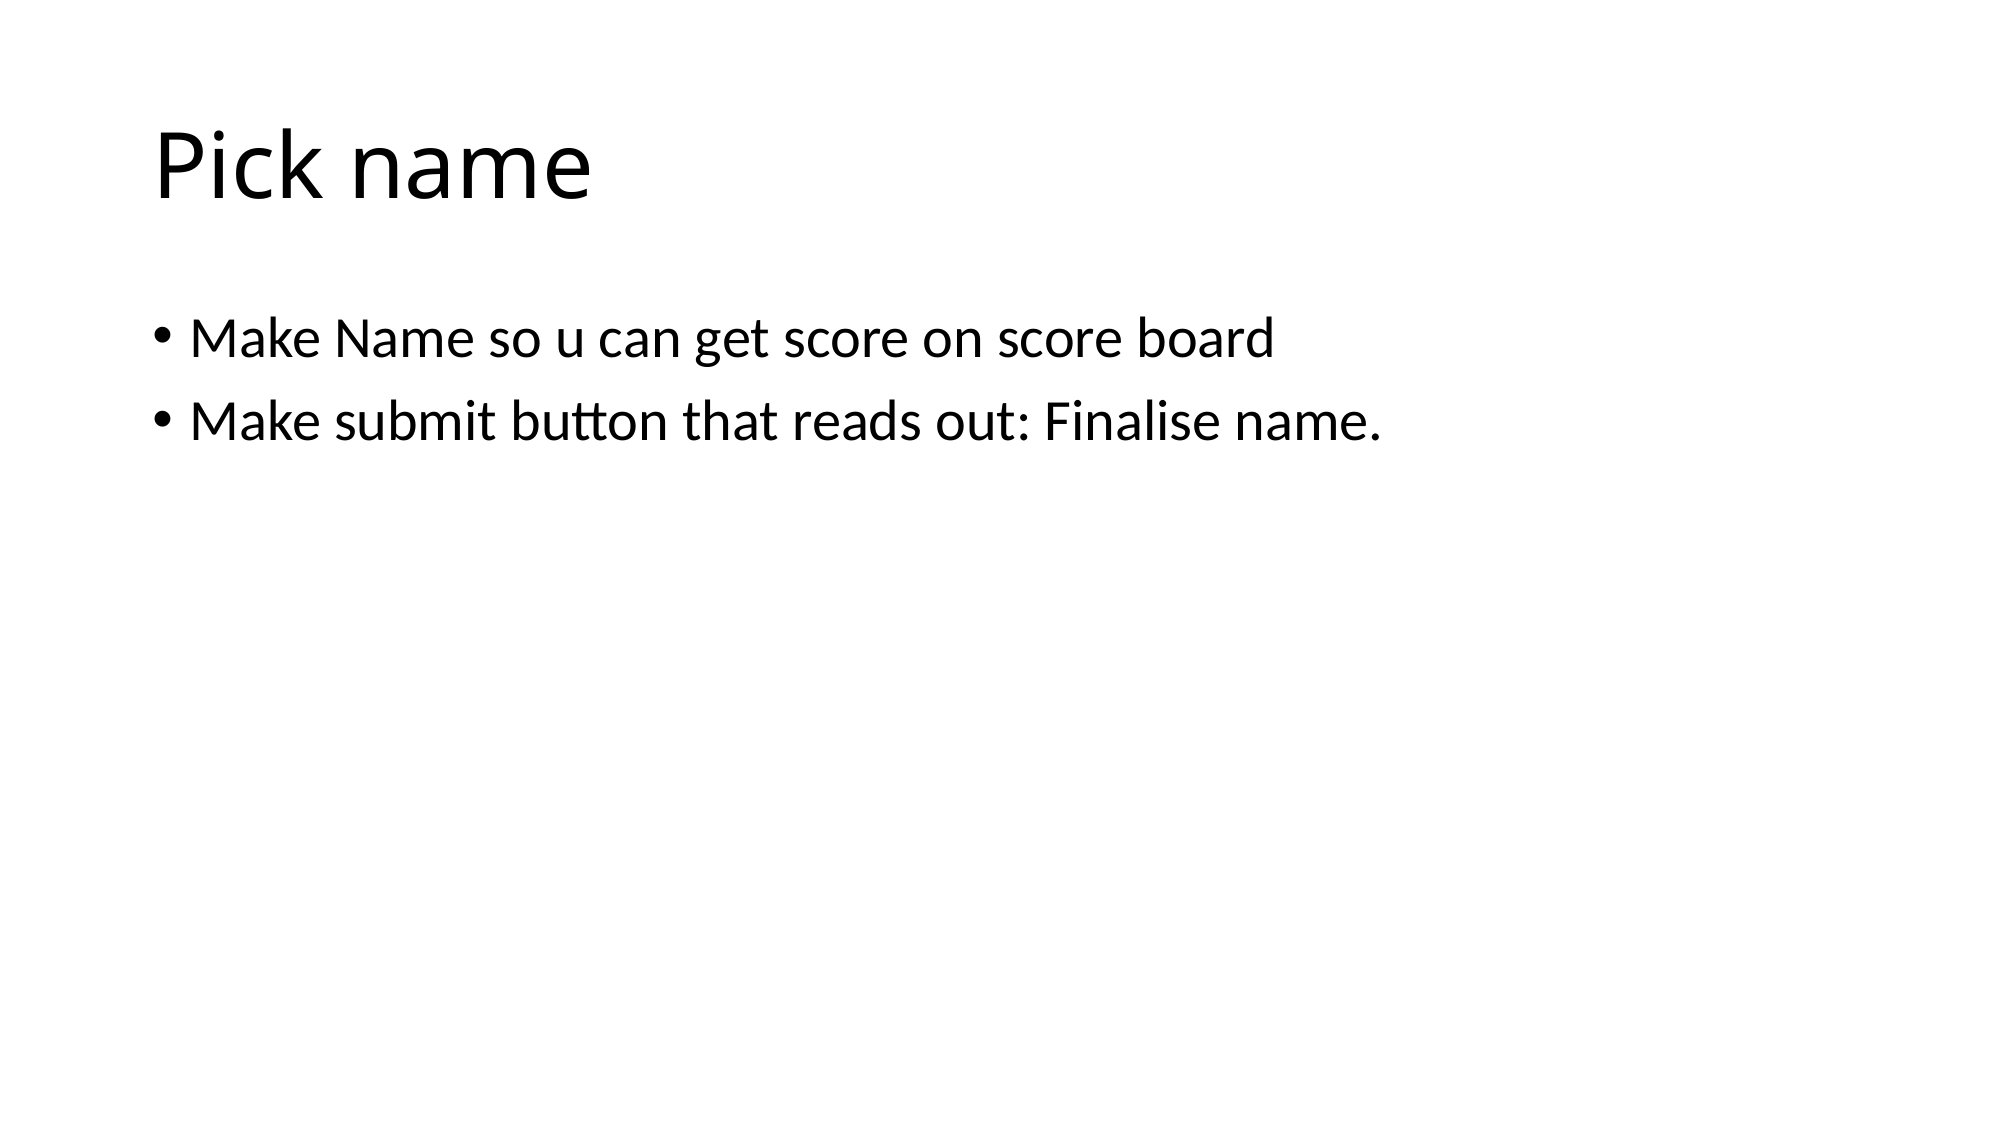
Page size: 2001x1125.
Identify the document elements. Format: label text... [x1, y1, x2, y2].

title Pick name [137, 59, 1863, 278]
list Make Name so u can get score on score board Make submit button that reads out: Finalise name. [137, 299, 1863, 1014]
